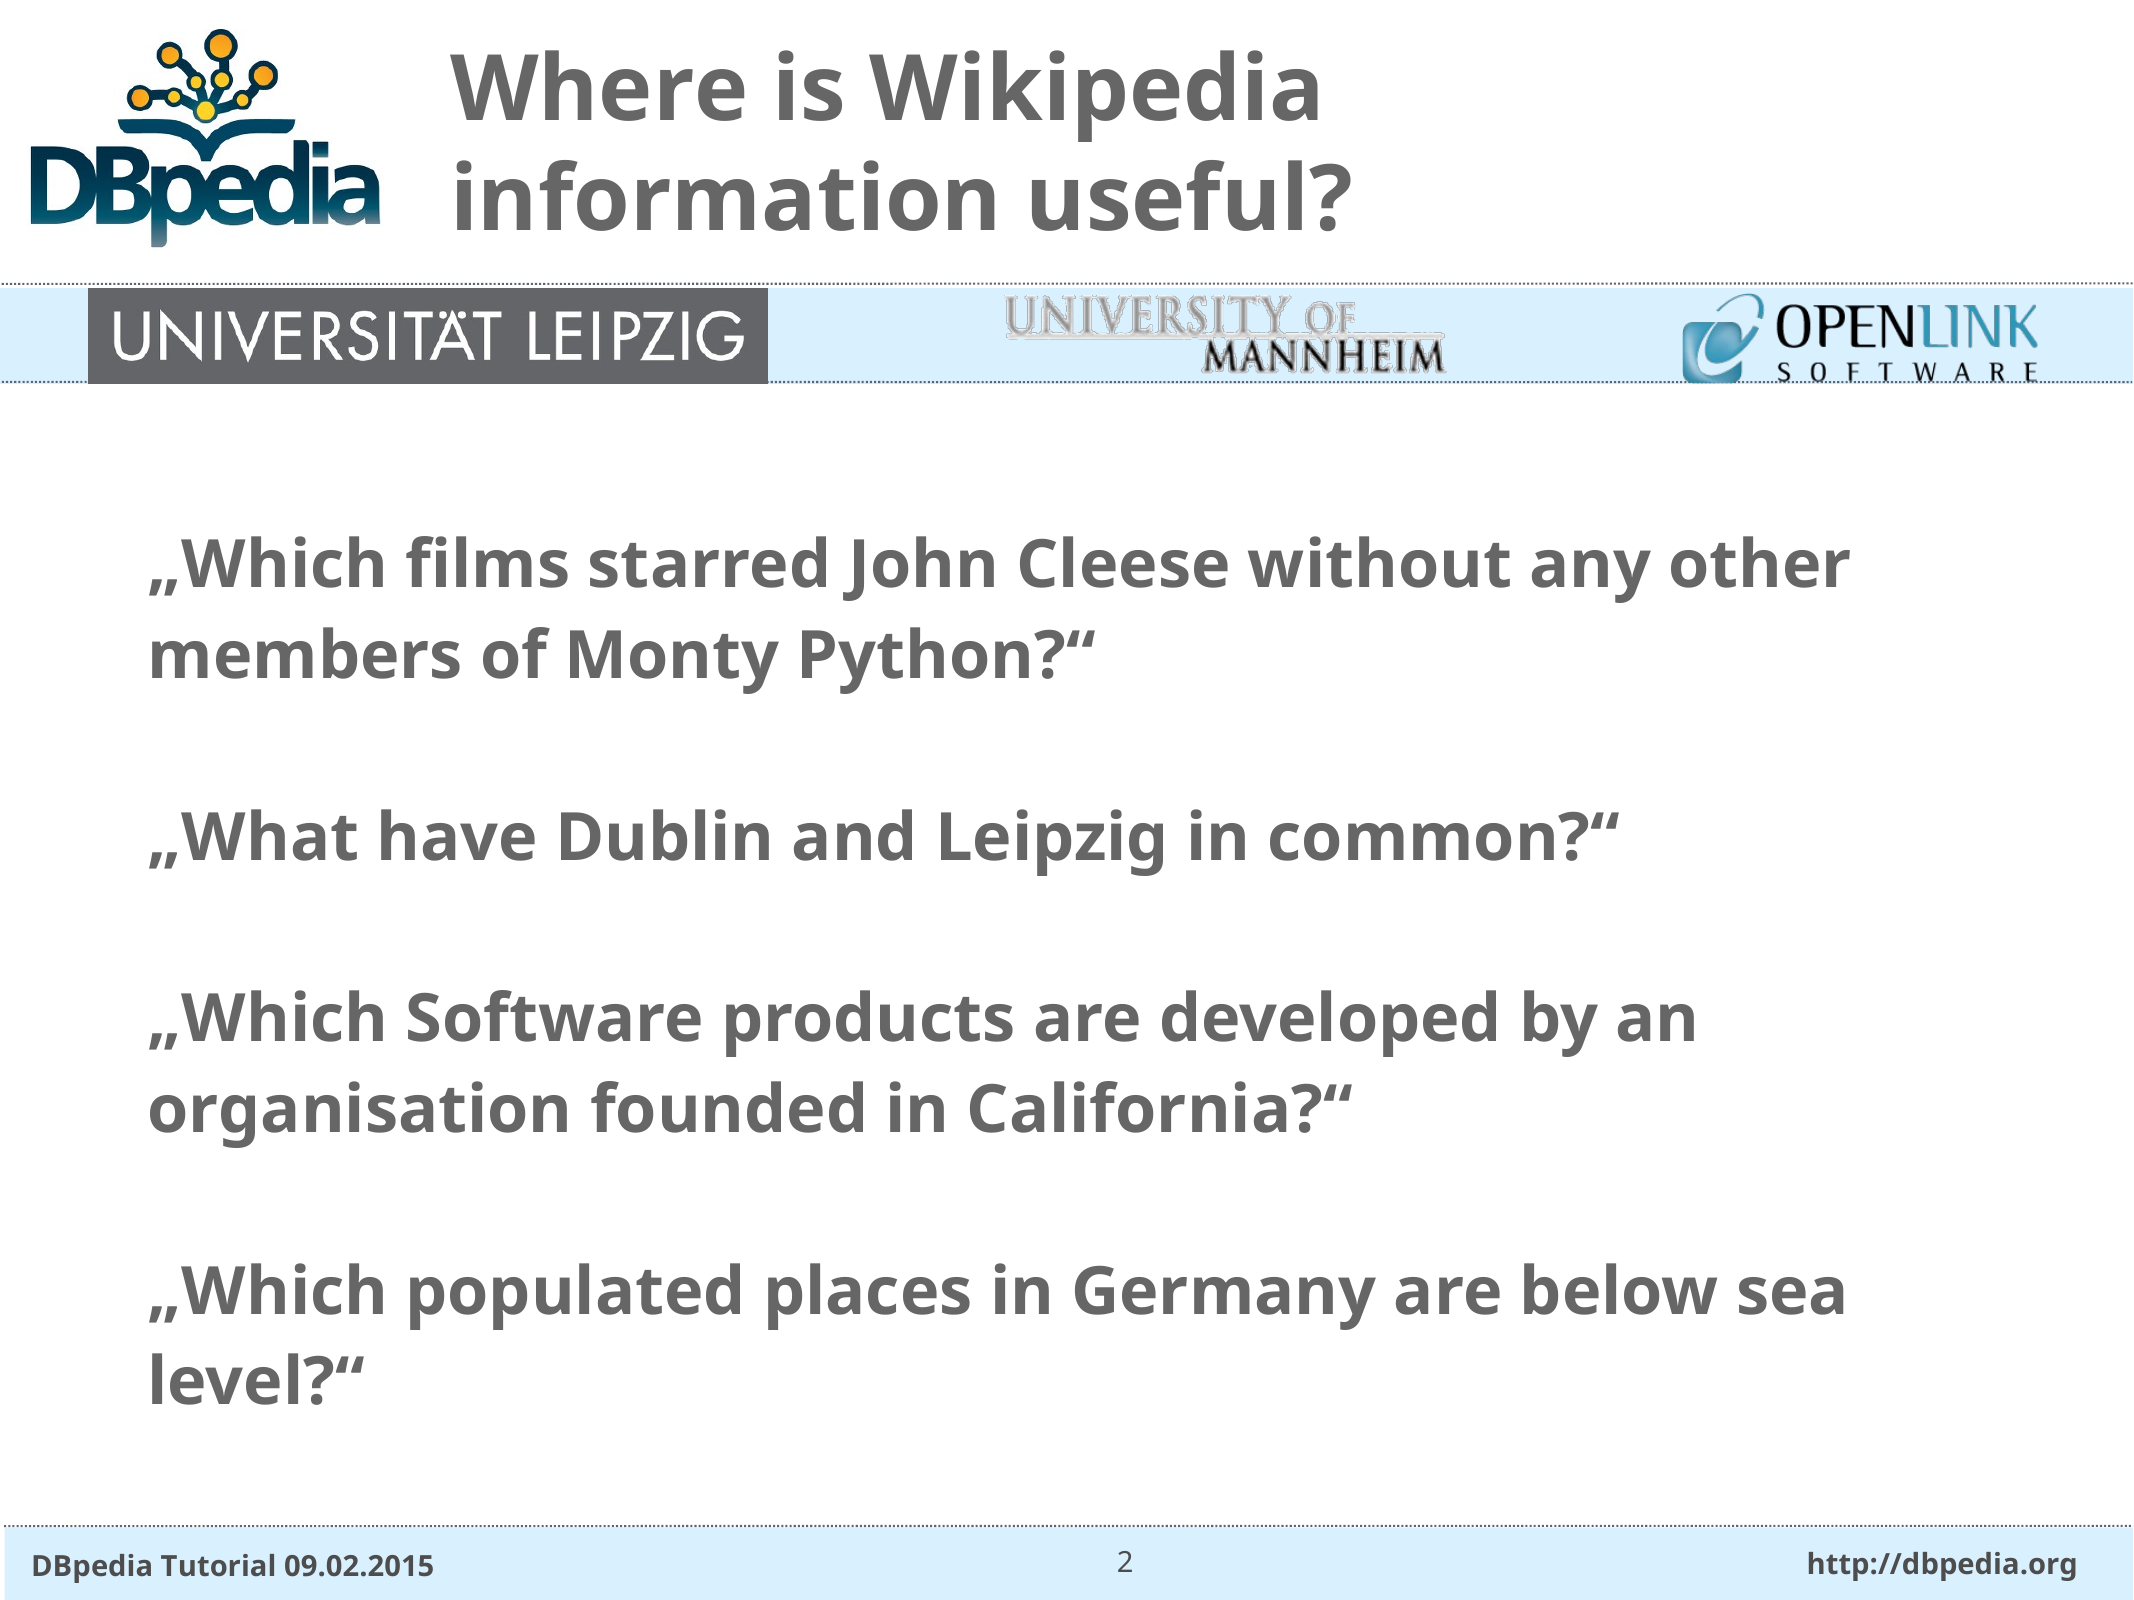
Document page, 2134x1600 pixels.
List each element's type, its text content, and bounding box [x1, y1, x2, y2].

list [88, 489, 2009, 1418]
title Where is Wikipedia information useful? [450, 28, 2134, 249]
picture [1682, 293, 2038, 384]
picture [88, 288, 768, 384]
picture [1003, 295, 1447, 377]
text_box „Which films starred John Cleese without any other members of Monty Python?“ „What have Dublin and Leipzig in common?“ „Which Software products are developed by an organisation founded in California?“ „Which populated places in Germany are below sea level?“ [147, 516, 1949, 1329]
picture [27, 29, 384, 250]
